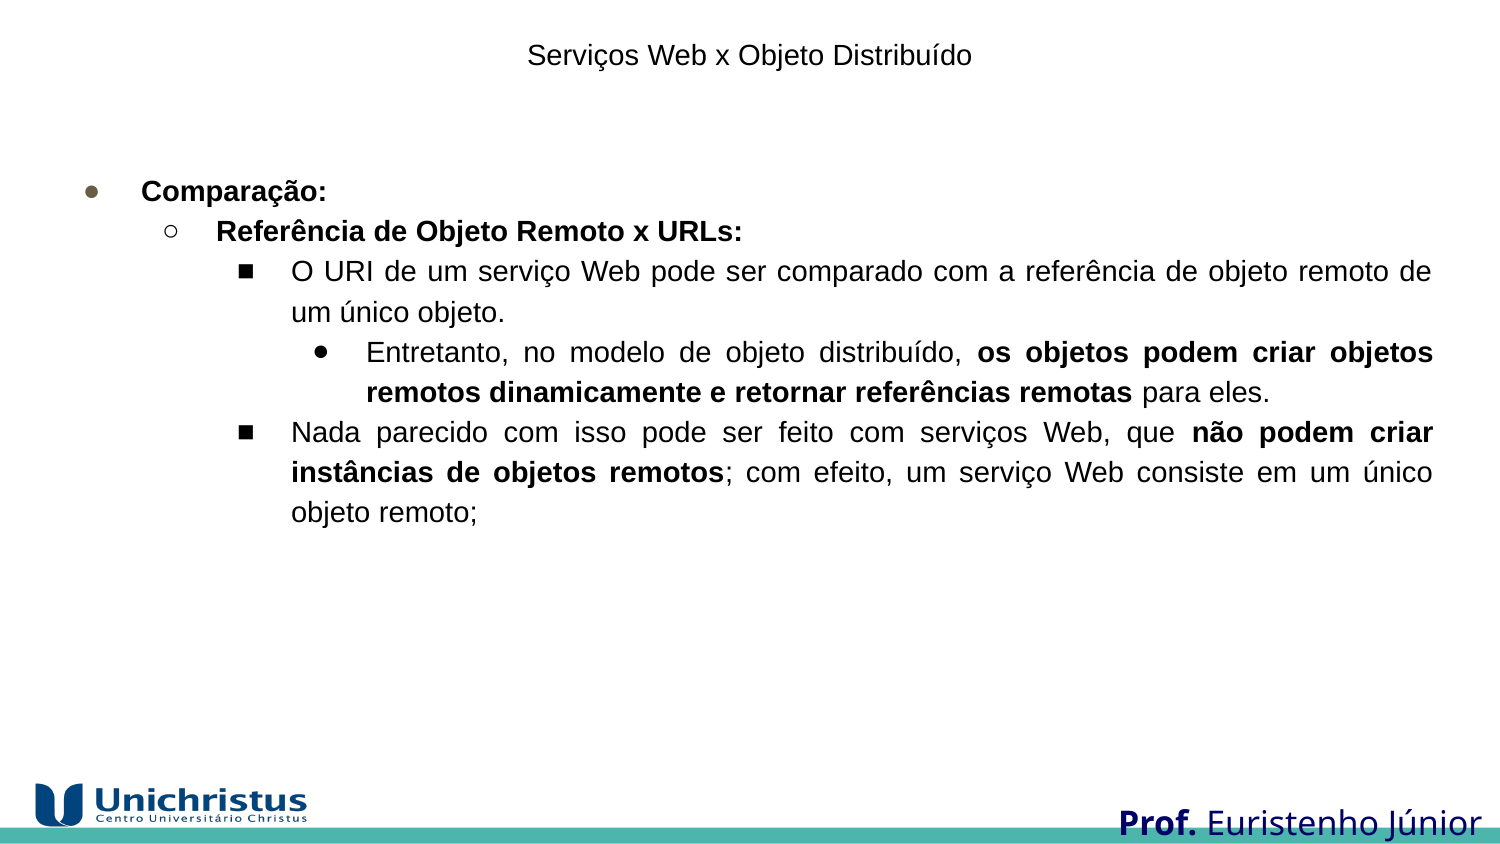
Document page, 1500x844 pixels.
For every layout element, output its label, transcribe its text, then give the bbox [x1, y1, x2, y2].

picture [31, 781, 311, 828]
text_box Prof. Euristenho Júnior [1103, 791, 1500, 844]
title Serviços Web x Objeto Distribuído [51, 20, 1449, 137]
list Comparação: Referência de Objeto Remoto x URLs: O URI de um serviço Web pode ser comparado com a referência de objeto remoto de um único objeto. Entretanto, no modelo de objeto distribuído, os objetos podem criar objetos remotos dinamicamente e retornar referências remotas para eles. Nada parecido com isso pode ser feito com serviços Web, que não podem criar instâncias de objetos remotos; com efeito, um serviço Web consiste em um único objeto remoto; [51, 152, 1449, 750]
